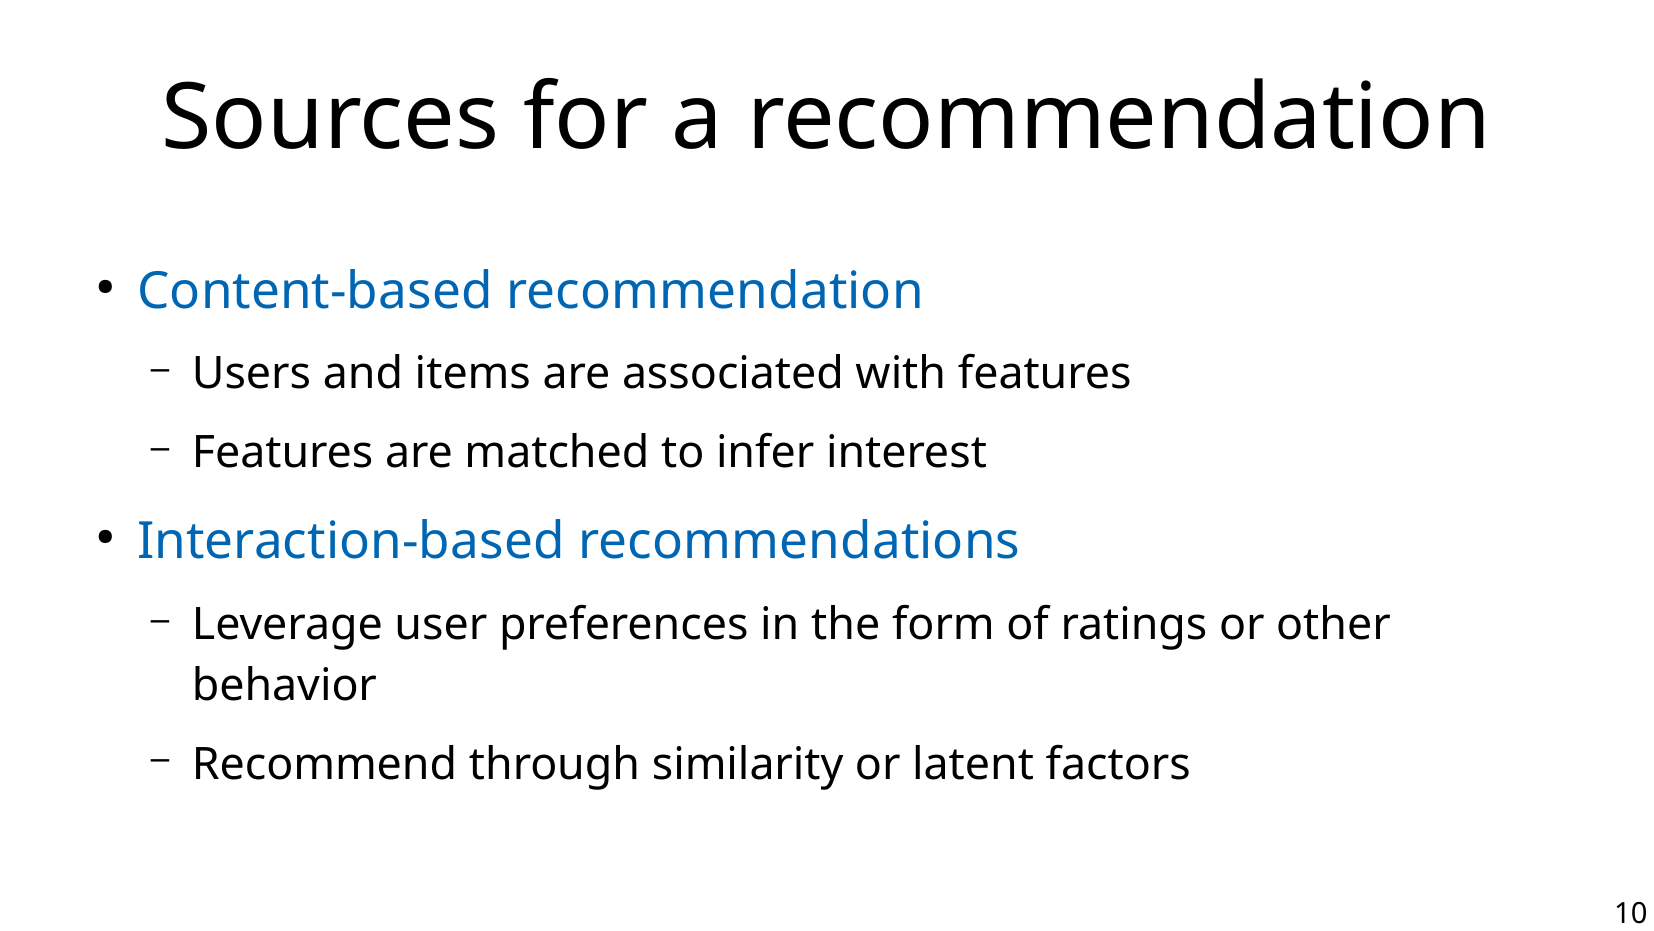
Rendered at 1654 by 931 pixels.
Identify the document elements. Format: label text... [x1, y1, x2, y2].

title Sources for a recommendation [82, 1, 1571, 226]
list Content-based recommendation Users and items are associated with features Features are matched to infer interest Interaction-based recommendations Leverage user preferences in the form of ratings or other behavior Recommend through similarity or latent factors [82, 253, 1571, 793]
